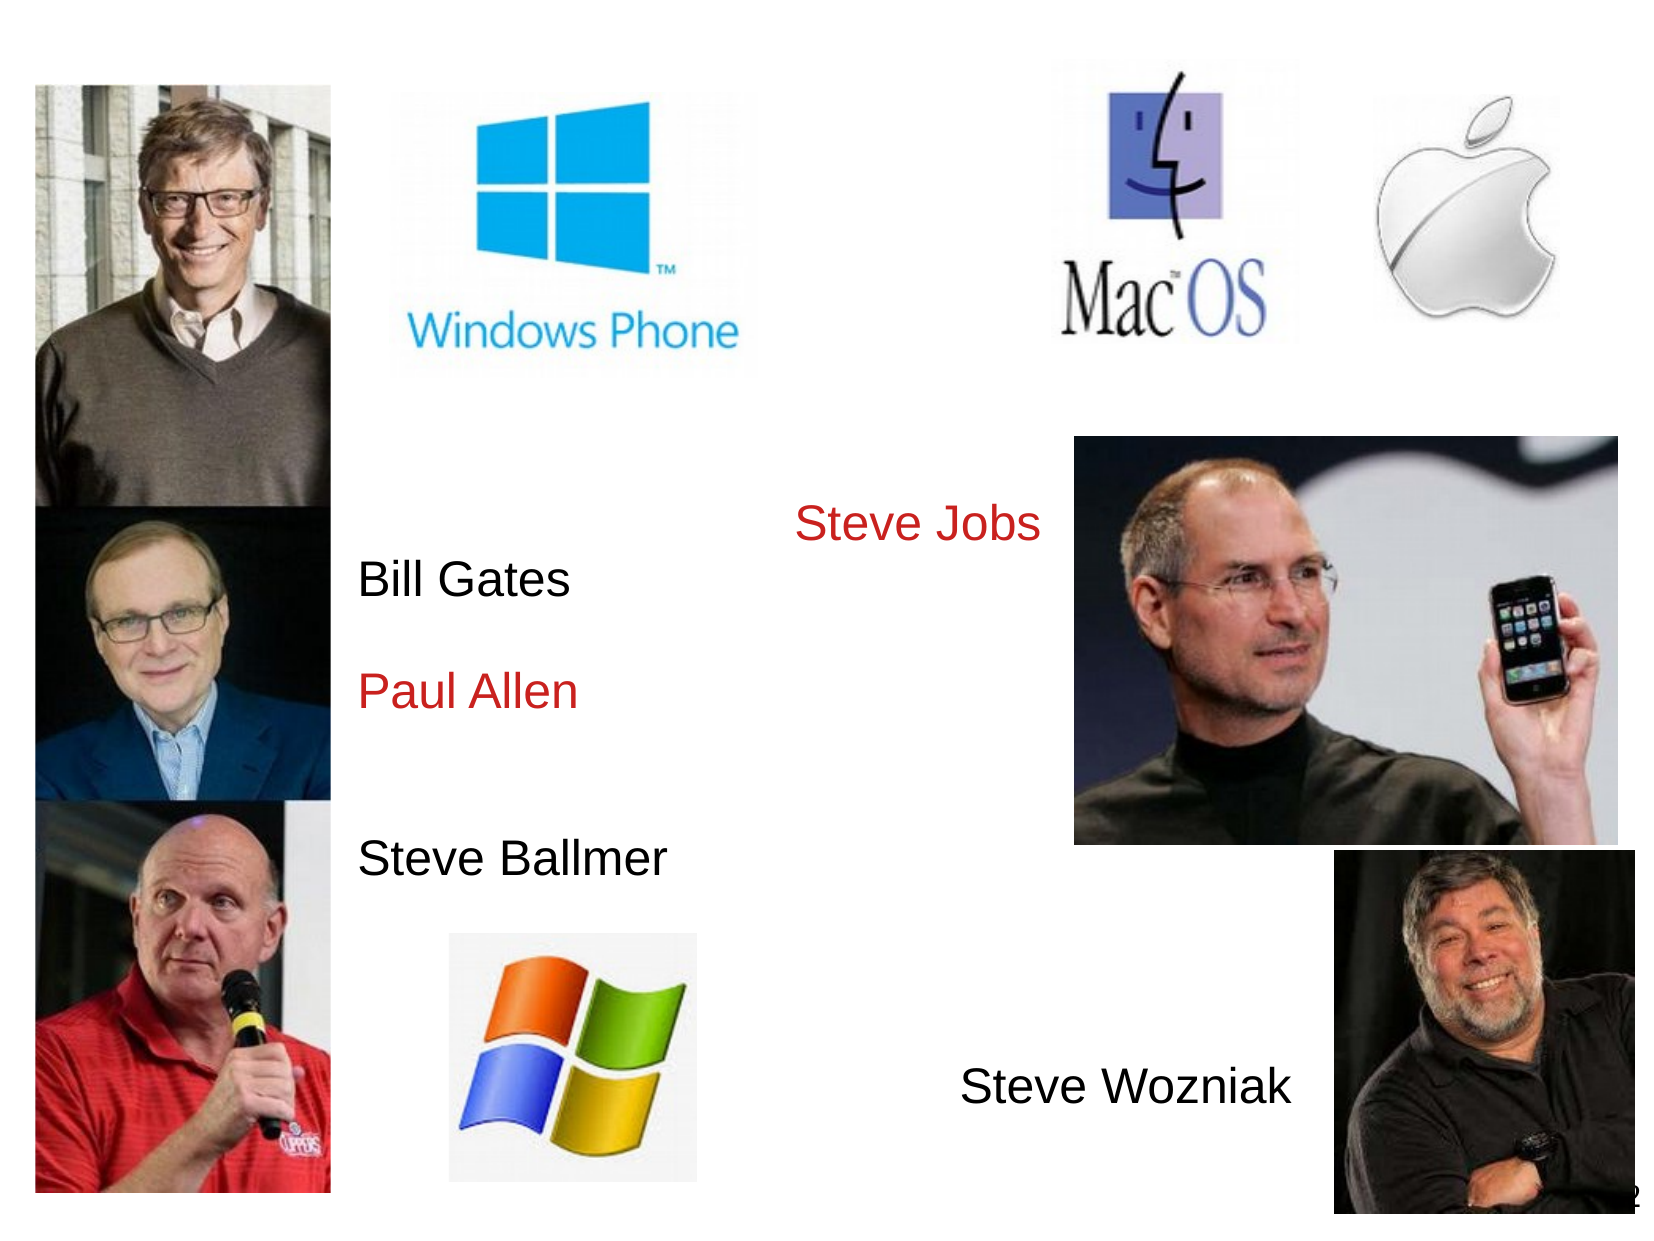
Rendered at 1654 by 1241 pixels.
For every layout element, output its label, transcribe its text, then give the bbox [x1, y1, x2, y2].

picture [1051, 59, 1300, 344]
picture [389, 92, 758, 378]
picture [35, 84, 331, 1193]
picture [1334, 850, 1635, 1214]
picture [1373, 94, 1560, 323]
text_box Steve Wozniak [944, 1051, 1354, 1178]
picture [1074, 436, 1618, 845]
text_box Steve Jobs [779, 487, 1099, 615]
picture [448, 933, 697, 1182]
text_box Bill Gates Paul Allen Steve Ballmer [342, 544, 721, 894]
